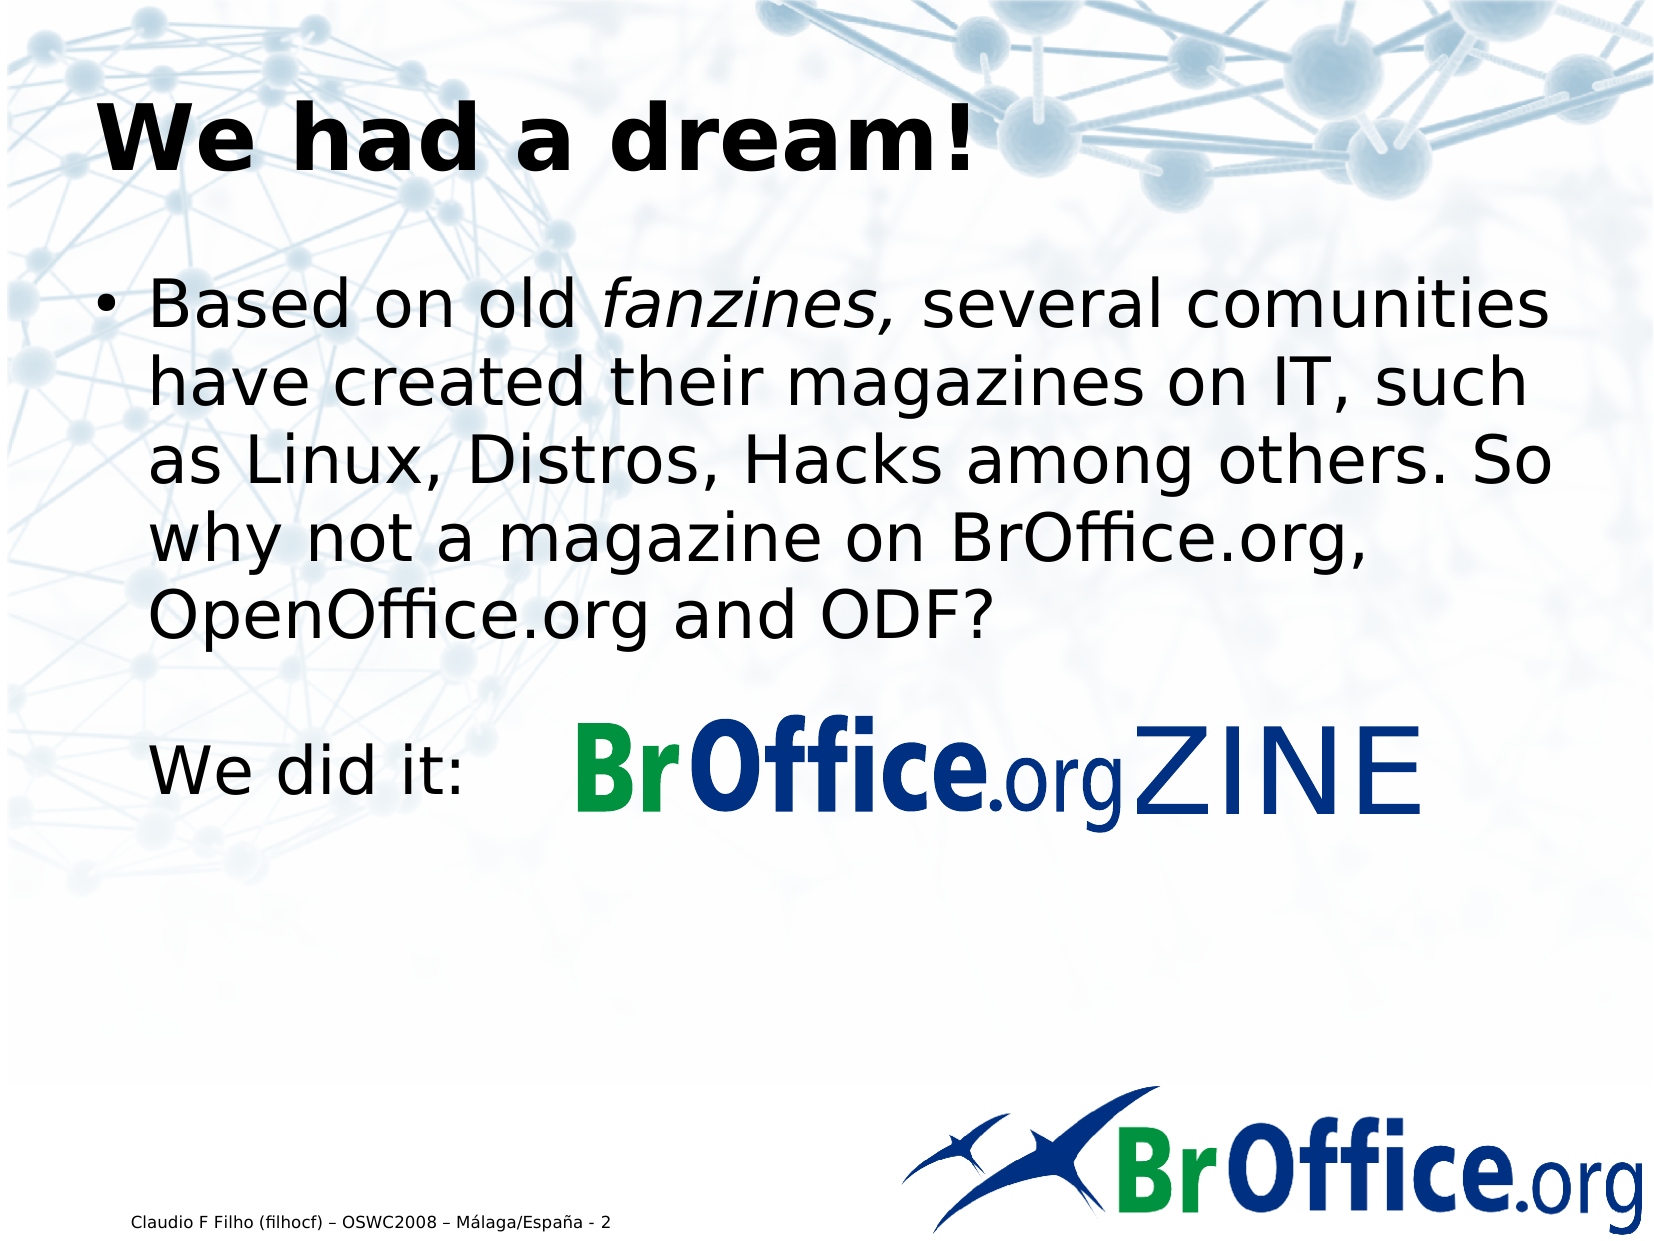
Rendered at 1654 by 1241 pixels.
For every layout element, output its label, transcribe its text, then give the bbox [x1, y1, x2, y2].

list Based on old fanzines, several comunities have created their magazines on IT, such as Linux, Distros, Hacks among others. So why not a magazine on BrOffice.org, OpenOffice.org and ODF? We did it: [76, 265, 1625, 1158]
text_box [1006, 757, 1047, 812]
text_box [855, 715, 873, 735]
text_box [855, 745, 873, 812]
text_box [1226, 726, 1239, 814]
text_box [691, 718, 760, 812]
text_box [577, 723, 633, 812]
text_box [1082, 757, 1121, 833]
text_box [883, 742, 927, 812]
text_box [643, 744, 680, 812]
text_box [1359, 726, 1420, 814]
title We had a dream! [94, 35, 1595, 243]
text_box [765, 714, 806, 812]
picture [7, 0, 1654, 1241]
text_box [807, 714, 848, 812]
text_box [989, 799, 1002, 812]
text_box [1263, 726, 1335, 814]
text_box [934, 742, 987, 812]
text_box [1056, 759, 1079, 812]
text_box [1137, 726, 1208, 814]
